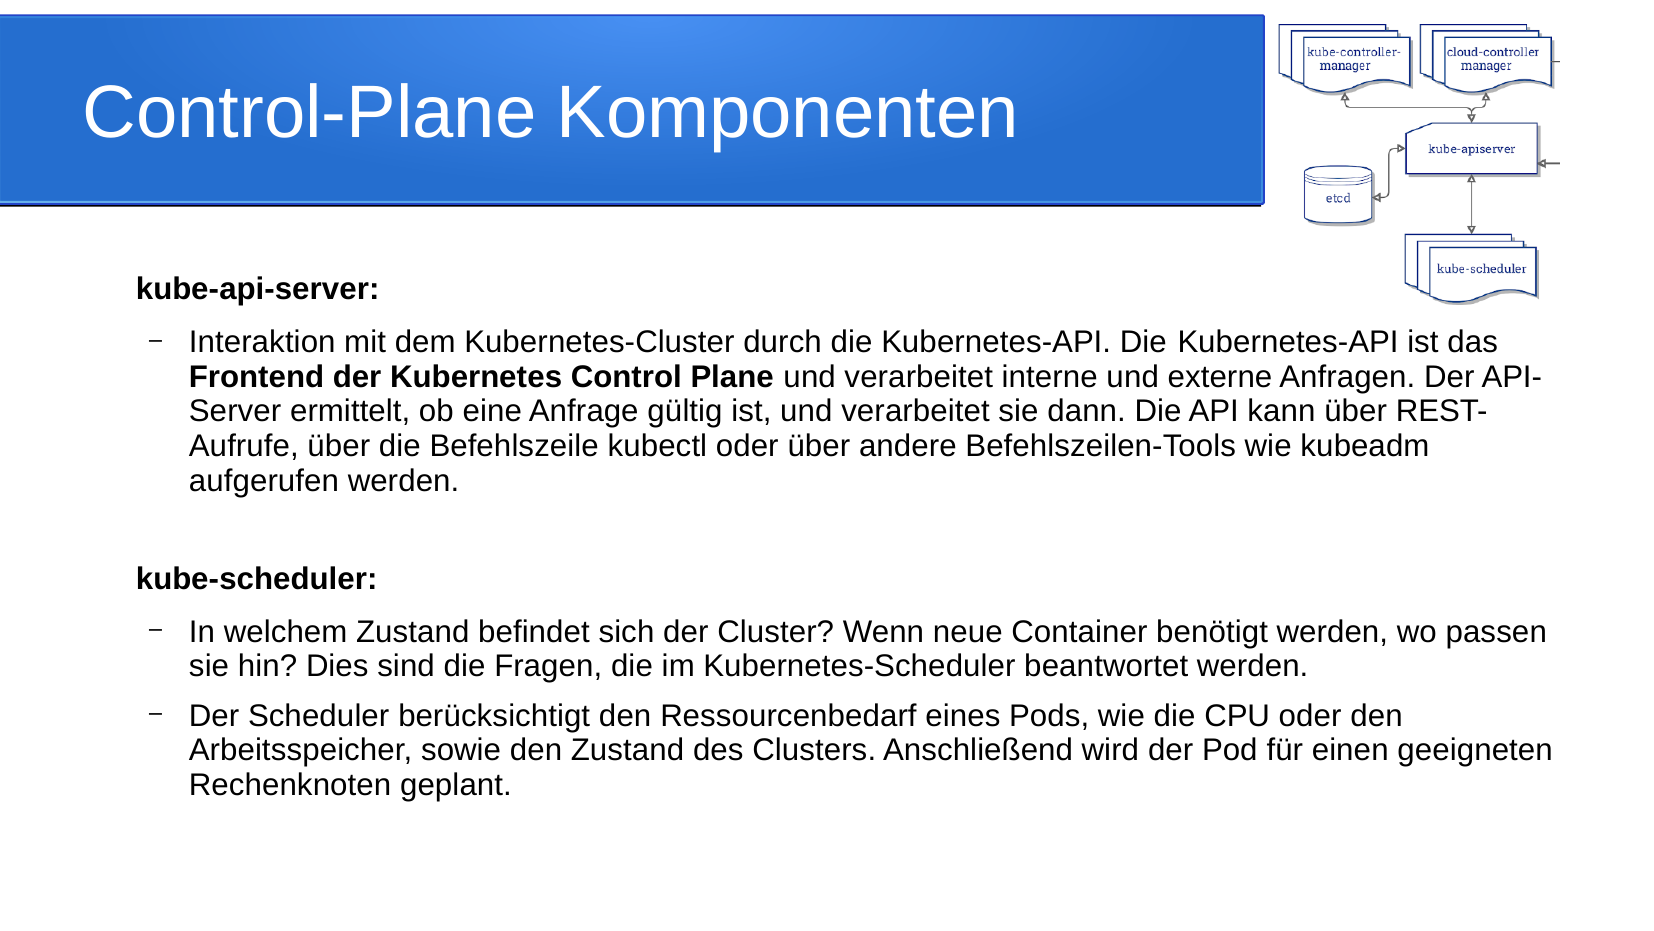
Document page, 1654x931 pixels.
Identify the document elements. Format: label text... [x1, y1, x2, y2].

title Control-Plane Komponenten [82, 35, 1235, 189]
picture [1275, 18, 1560, 308]
list kube-api-server: Interaktion mit dem Kubernetes-Cluster durch die Kubernetes-API. Die Kubernetes-API ist das Frontend der Kubernetes Control Plane und verarbeitet interne und externe Anfragen. Der API-Server ermittelt, ob eine Anfrage gültig ist, und verarbeitet sie dann. Die API kann über REST-Aufrufe, über die Befehlszeile kubectl oder über andere Befehlszeilen-Tools wie kubeadm aufgerufen werden. kube-scheduler: In welchem Zustand befindet sich der Cluster? Wenn neue Container benötigt werden, wo passen sie hin? Dies sind die Fragen, die im Kubernetes-Scheduler beantwortet werden. Der Scheduler berücksichtigt den Ressourcenbedarf eines Pods, wie die CPU oder den Arbeitsspeicher, sowie den Zustand des Clusters. Anschließend wird der Pod für einen geeigneten Rechenknoten geplant. [82, 271, 1571, 812]
